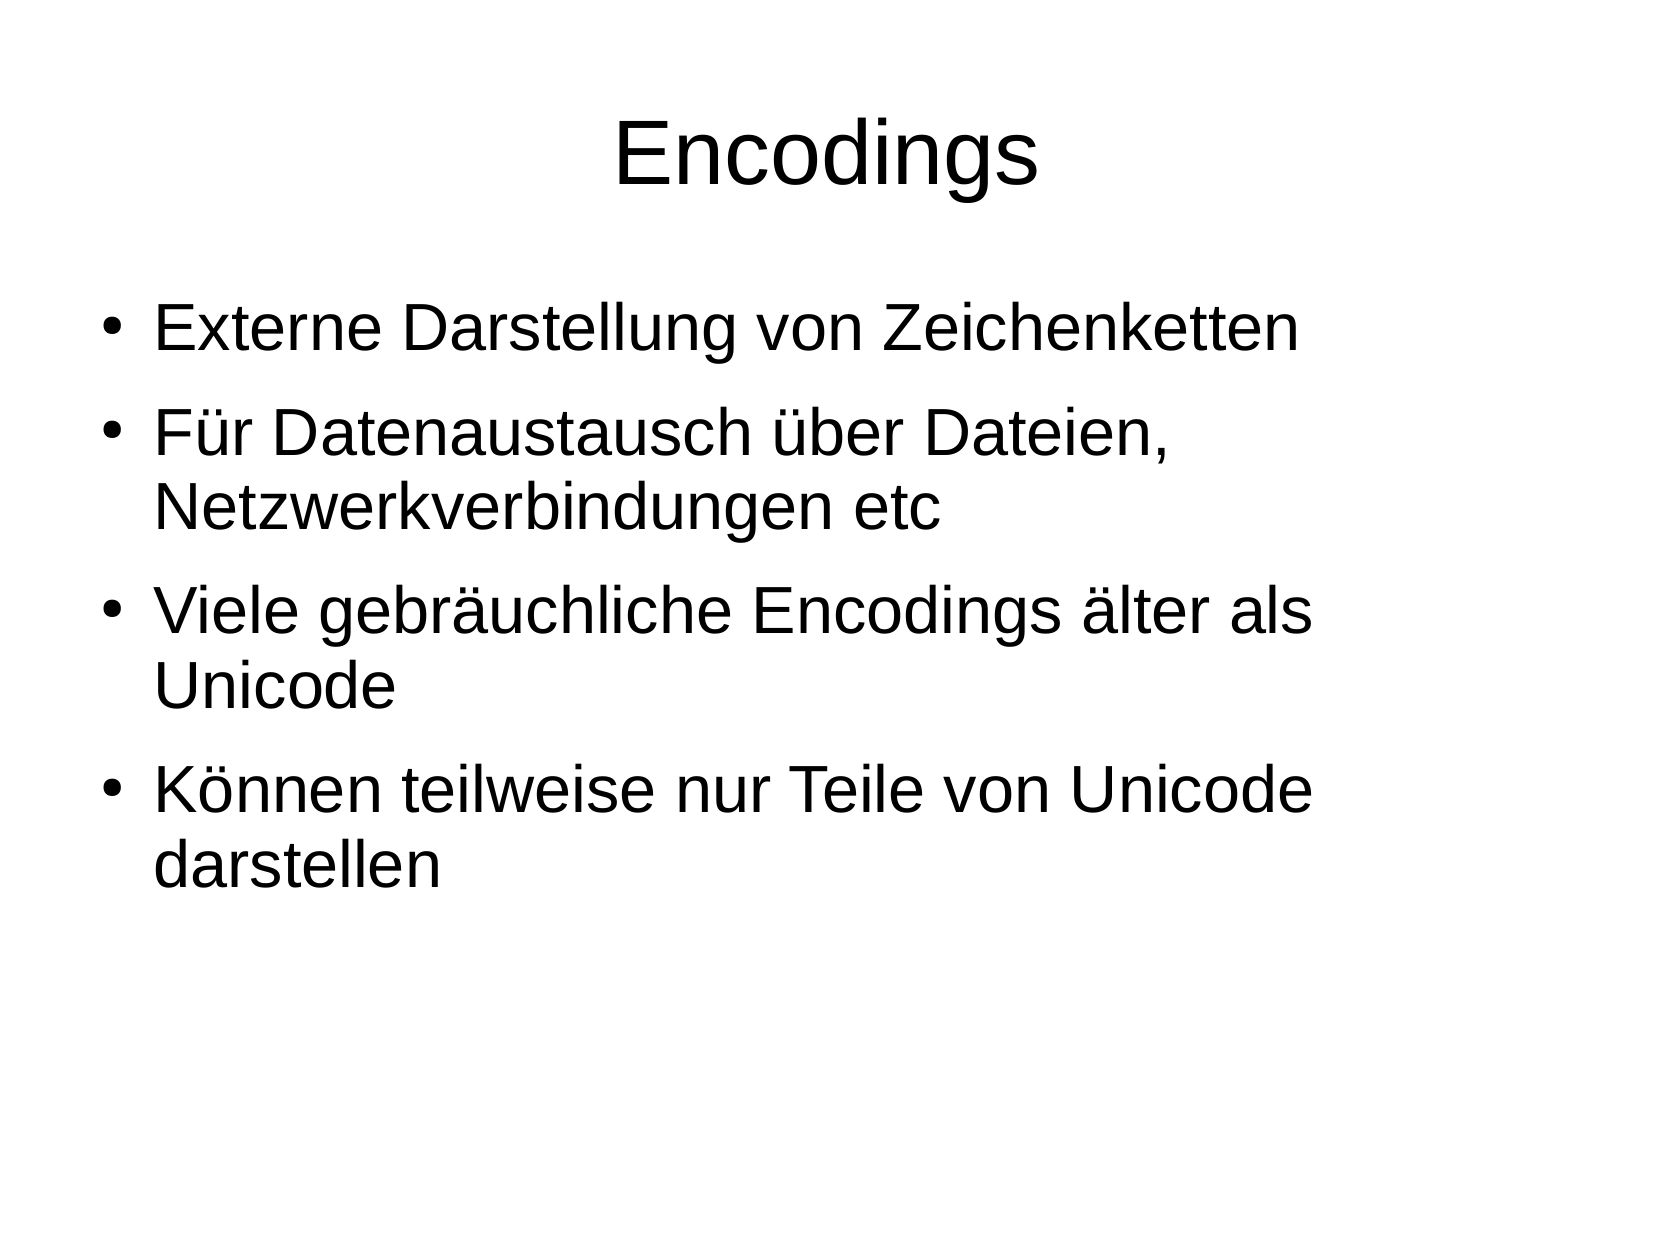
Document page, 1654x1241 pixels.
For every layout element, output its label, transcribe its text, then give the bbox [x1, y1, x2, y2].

title Encodings [82, 49, 1571, 257]
list Externe Darstellung von Zeichenketten Für Datenaustausch über Dateien, Netzwerkverbindungen etc Viele gebräuchliche Encodings älter als Unicode Können teilweise nur Teile von Unicode darstellen [82, 290, 1571, 1010]
